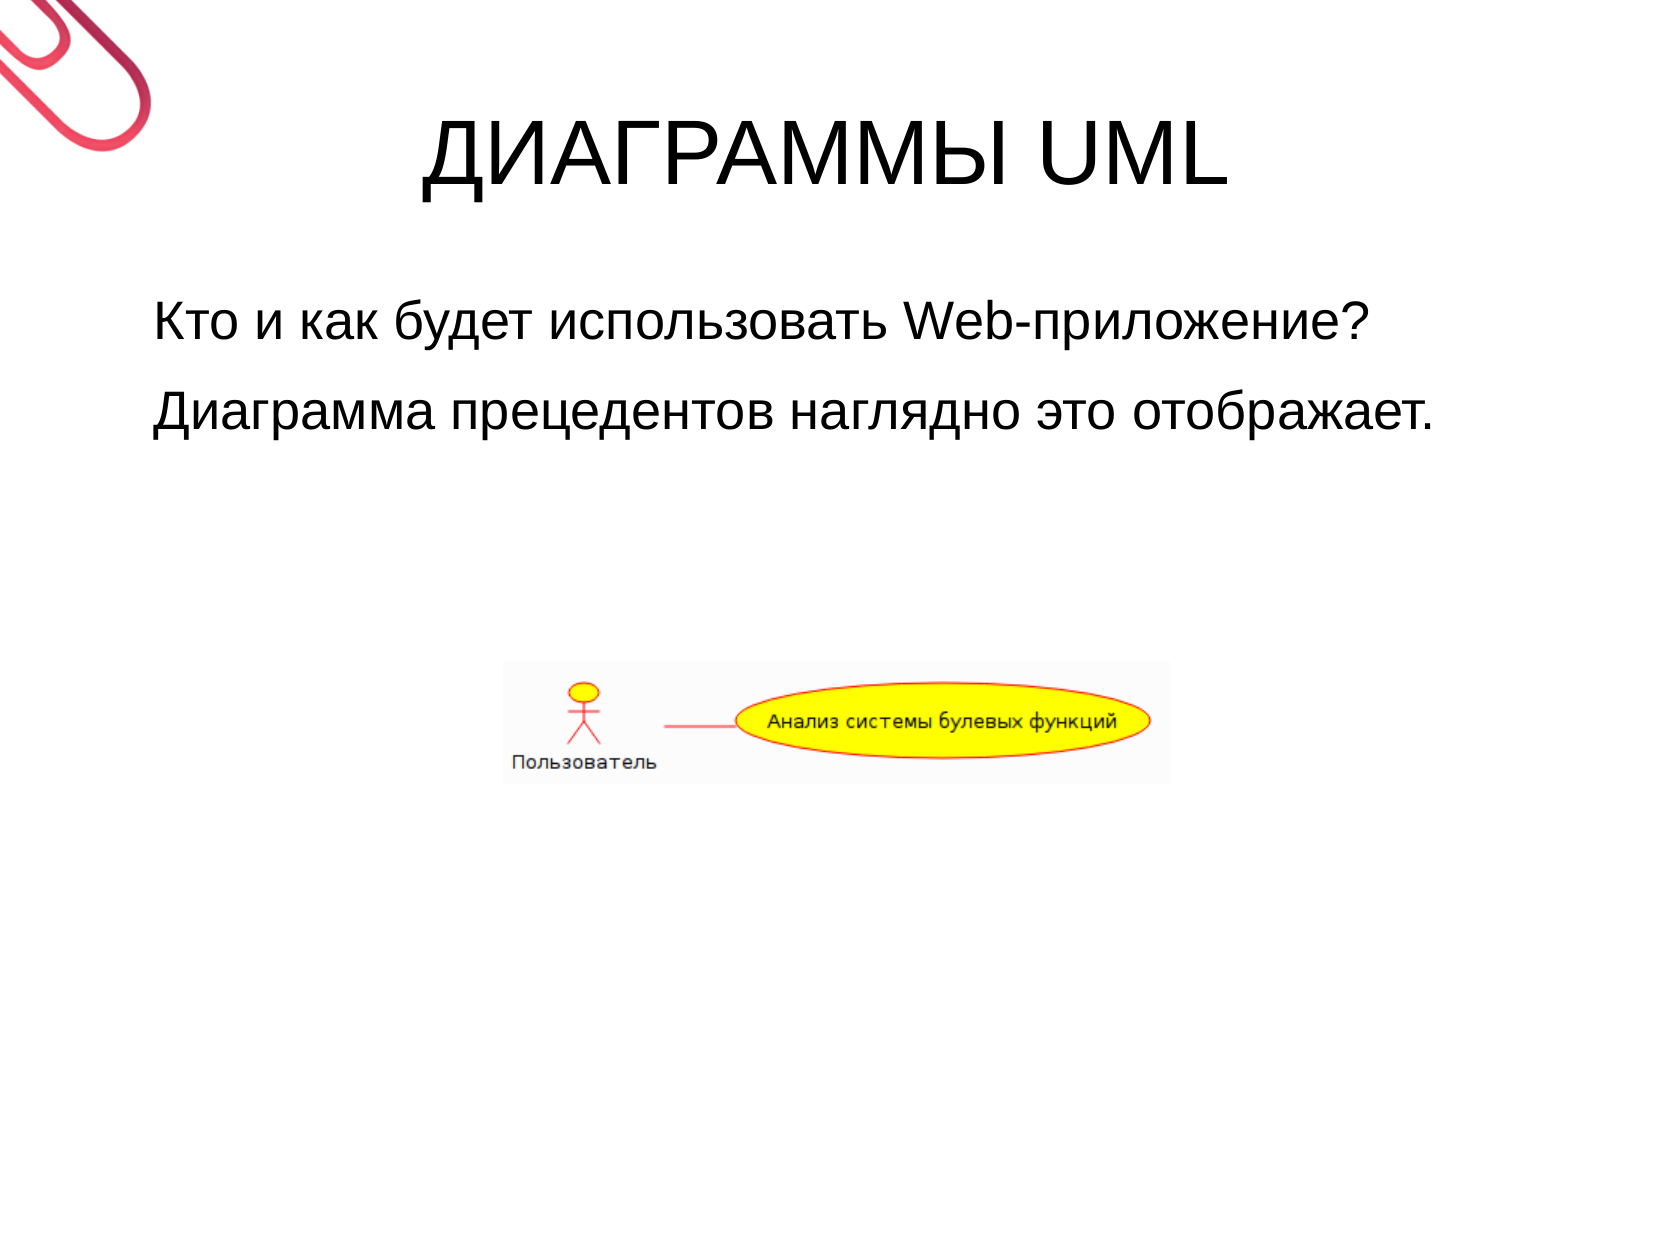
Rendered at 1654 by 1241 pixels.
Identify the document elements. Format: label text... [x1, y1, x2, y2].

title ДИАГРАММЫ UML [82, 49, 1571, 257]
picture [0, 0, 255, 255]
picture [503, 662, 1170, 784]
list Кто и как будет использовать Web-приложение? Диаграмма прецедентов наглядно это отображает. [82, 290, 1571, 1010]
